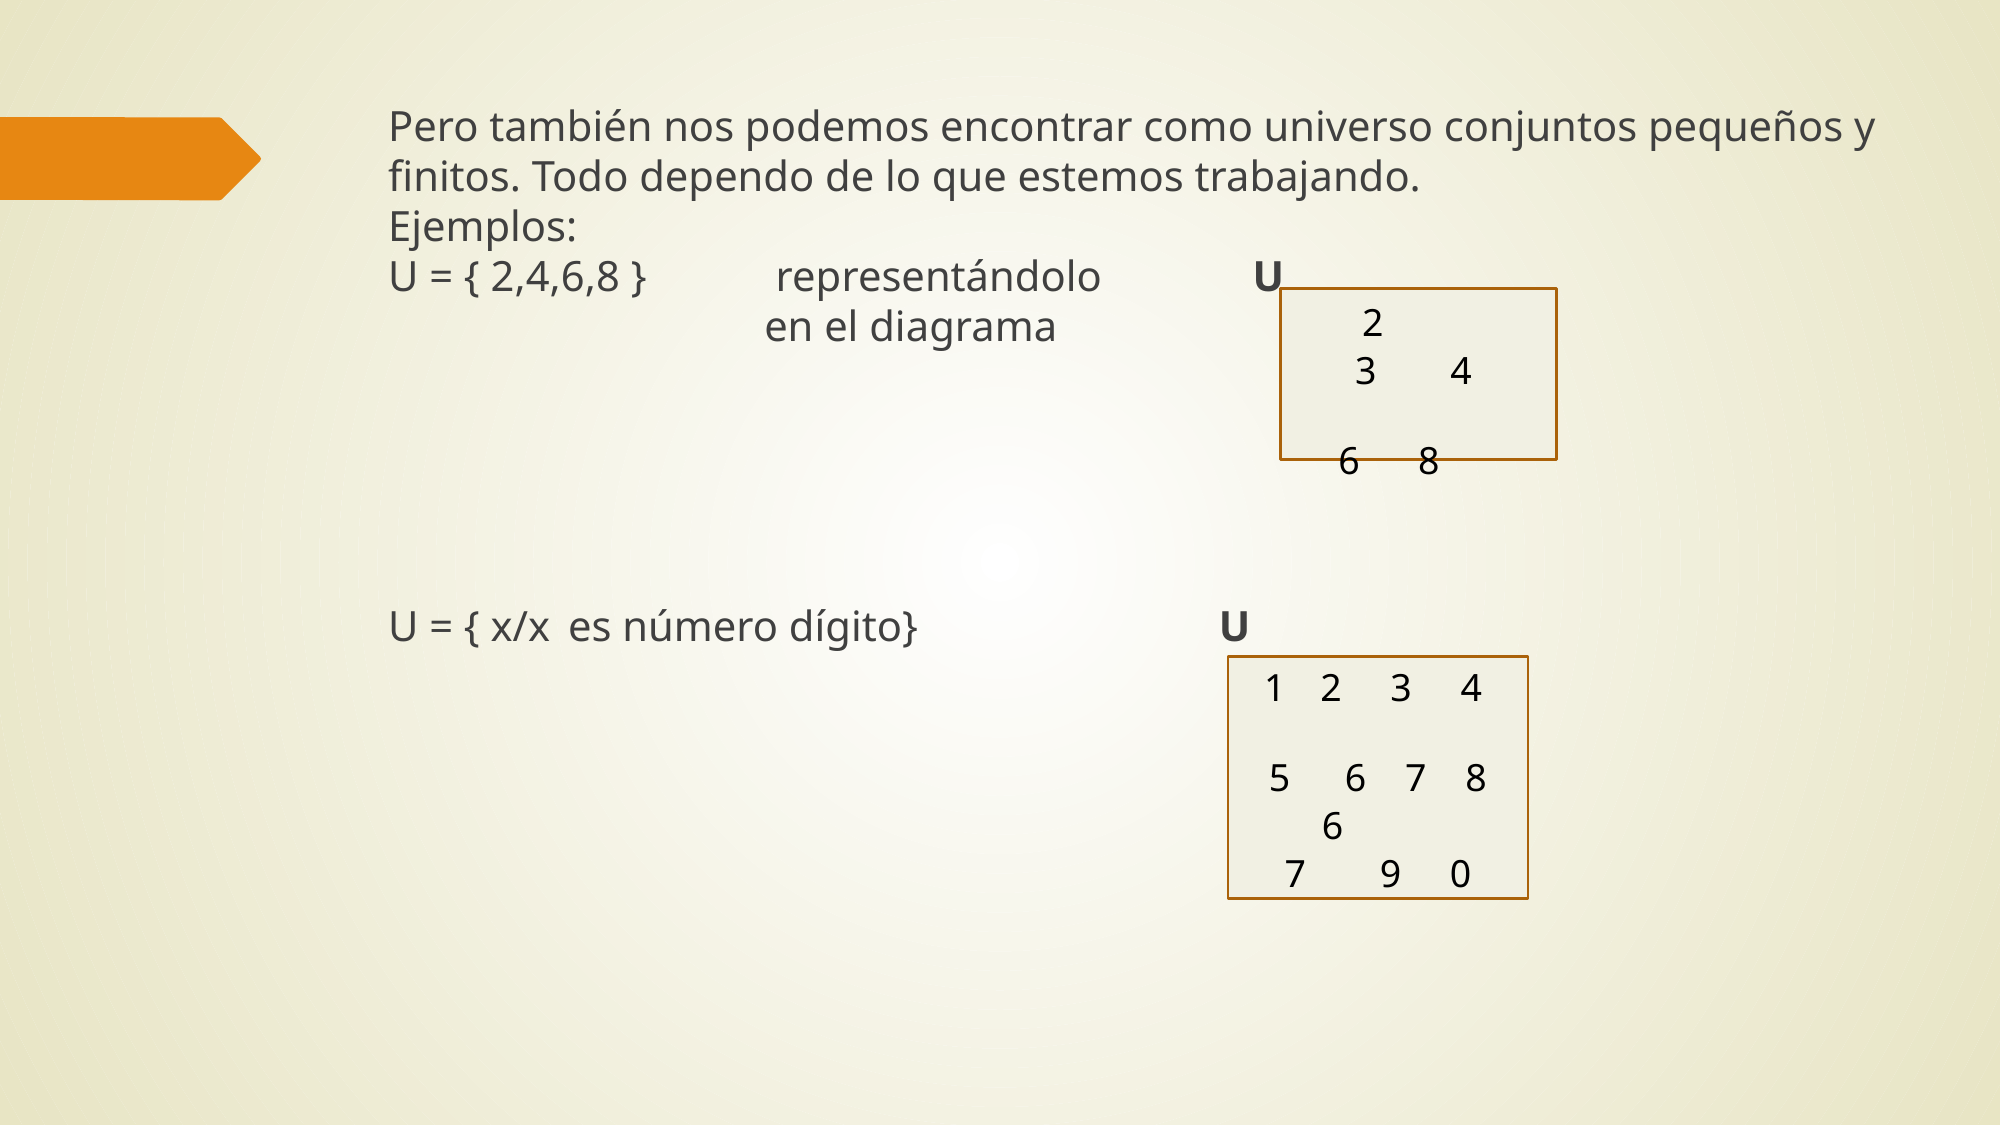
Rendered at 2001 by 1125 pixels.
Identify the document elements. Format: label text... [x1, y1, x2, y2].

list Pero también nos podemos encontrar como universo conjuntos pequeños y finitos. Todo dependo de lo que estemos trabajando. Ejemplos: U = { 2,4,6,8 } representándolo U en el diagrama U = { x/x es número dígito} U [373, 91, 1952, 1051]
text_box 4 6 8 [1280, 289, 1557, 459]
text_box 2 3 4 6 7 8 9 0 [1228, 656, 1528, 898]
